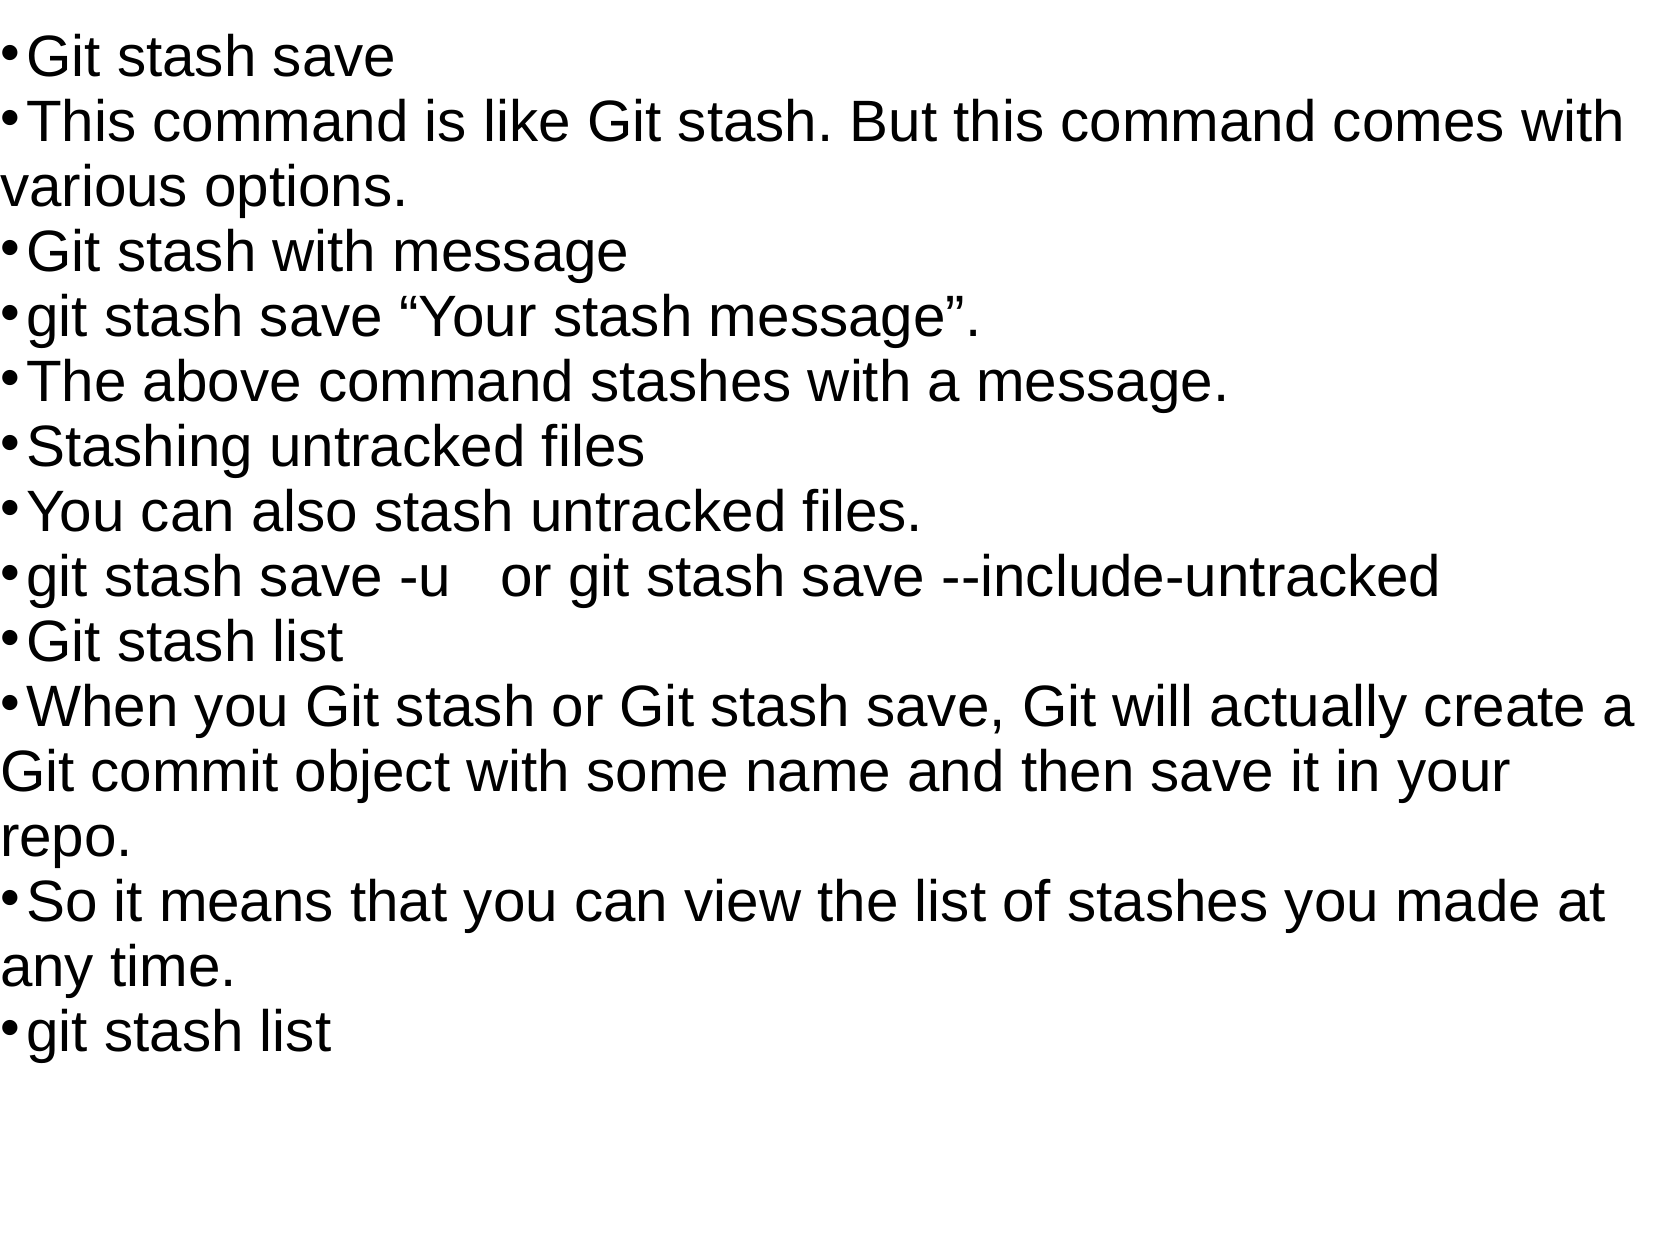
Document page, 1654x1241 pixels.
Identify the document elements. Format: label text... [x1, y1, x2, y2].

text_box Git stash save This command is like Git stash. But this command comes with various options. Git stash with message git stash save “Your stash message”. The above command stashes with a message. Stashing untracked files You can also stash untracked files. git stash save -u or git stash save --include-untracked Git stash list When you Git stash or Git stash save, Git will actually create a Git commit object with some name and then save it in your repo. So it means that you can view the list of stashes you made at any time. git stash list [0, 23, 1654, 1241]
